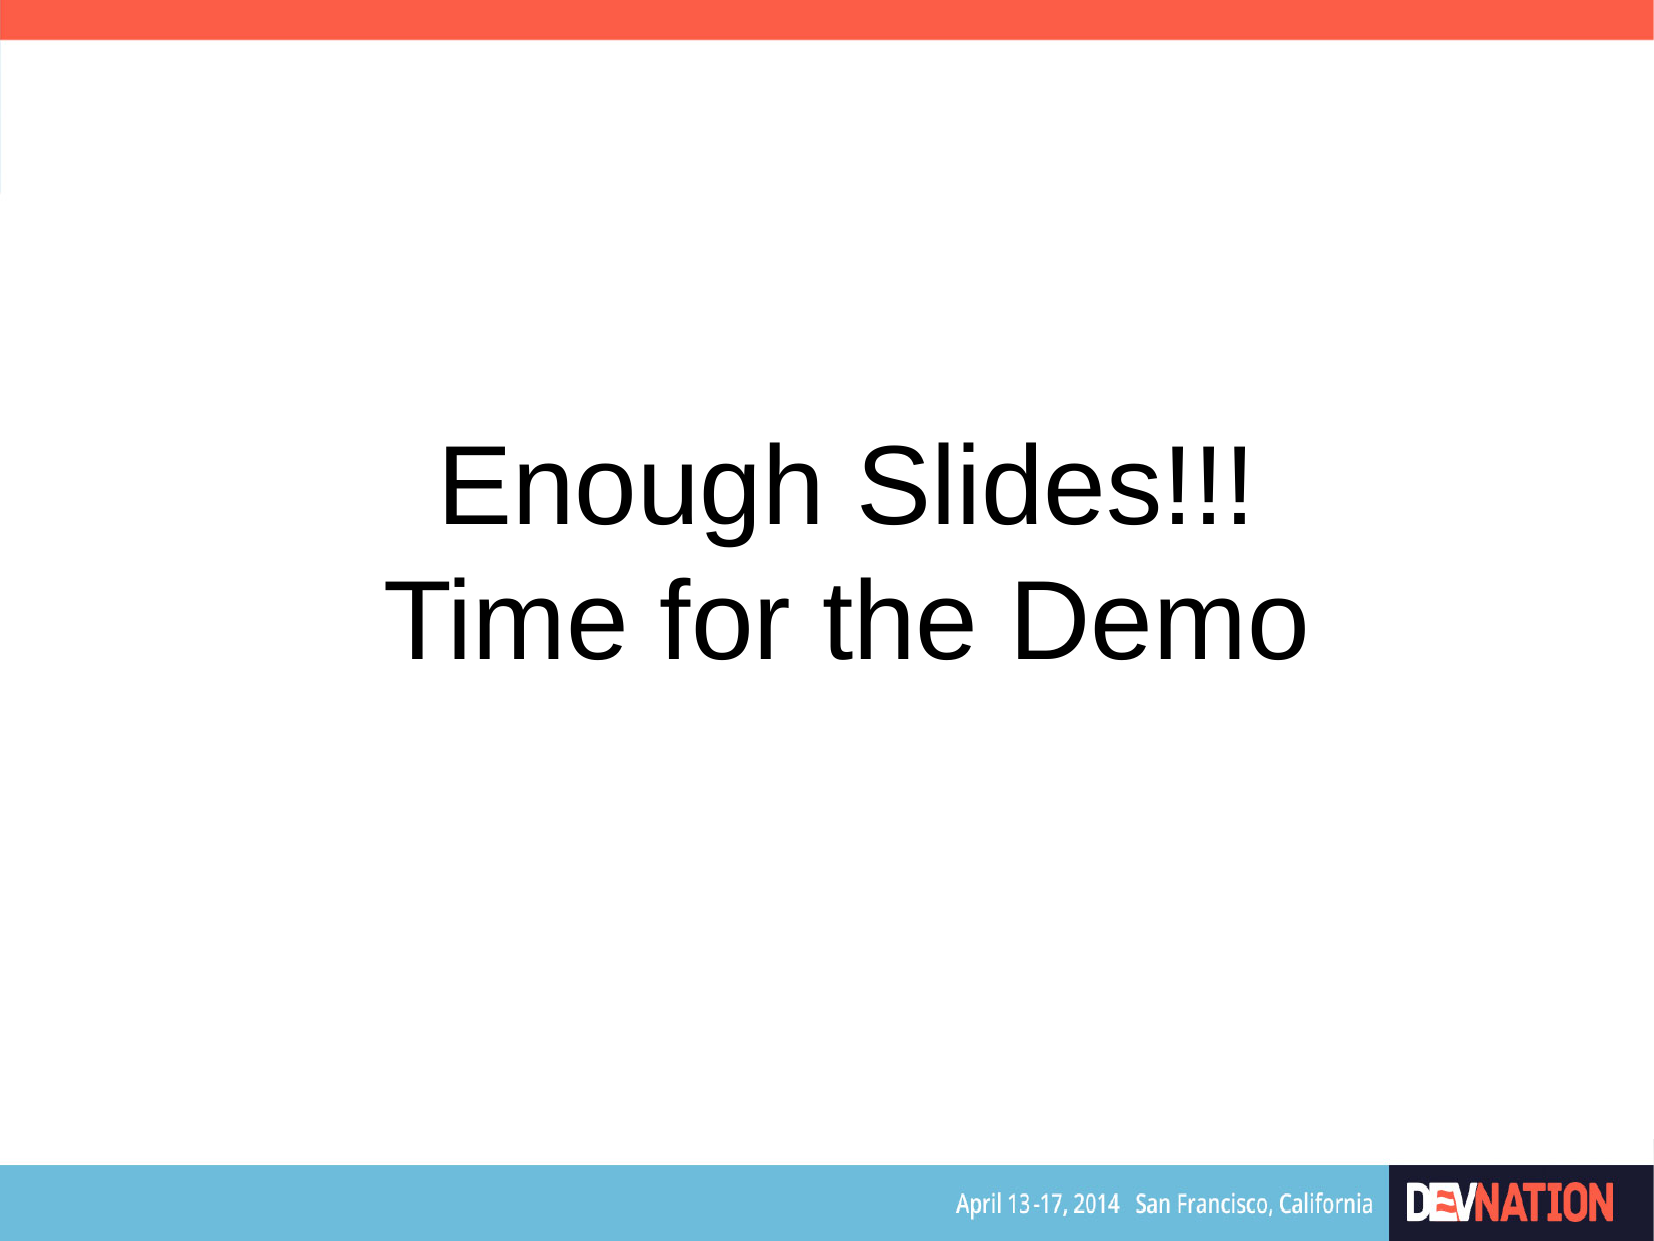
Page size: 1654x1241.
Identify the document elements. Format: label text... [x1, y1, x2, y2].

picture [0, 0, 1654, 1241]
text_box Enough Slides!!! Time for the Demo [70, 269, 1623, 490]
